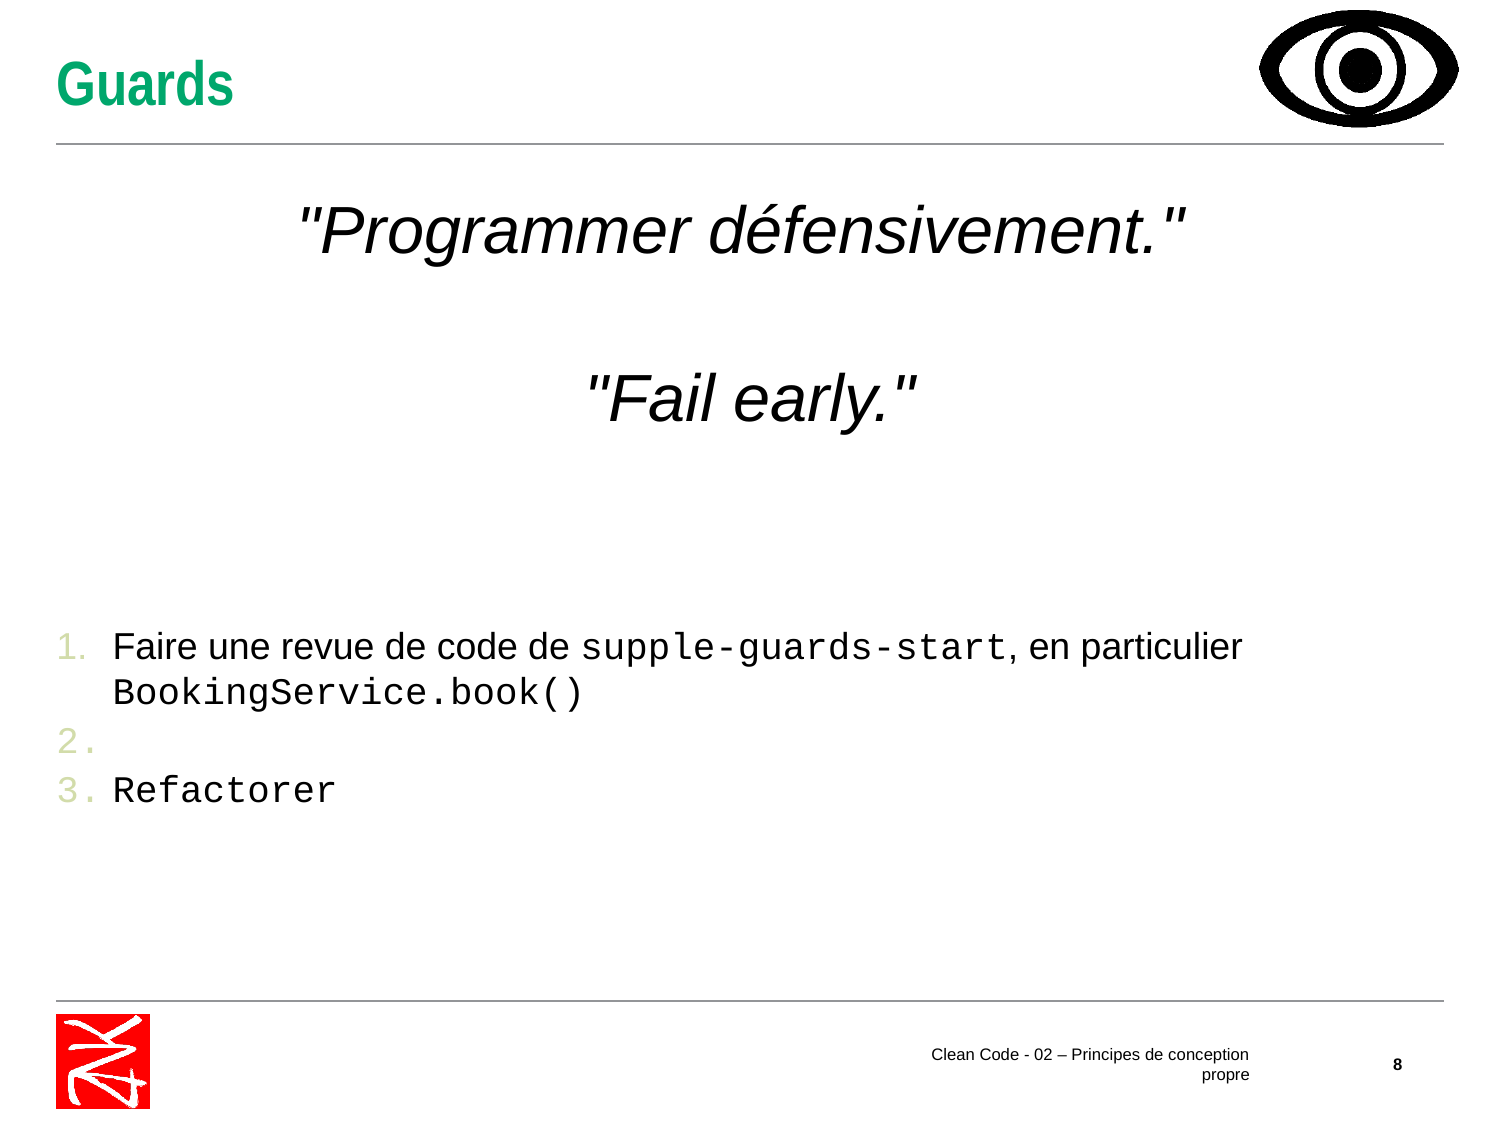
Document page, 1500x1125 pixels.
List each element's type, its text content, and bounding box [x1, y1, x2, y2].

slide_number <number> [1372, 1049, 1403, 1079]
picture [1247, 0, 1473, 193]
picture [55, 1014, 151, 1109]
title Guards [56, 18, 1247, 142]
list "Programmer défensivement." "Fail early." Faire une revue de code de supple-guards-start, en particulier BookingService.book() Refactorer [56, 186, 1444, 972]
footer Clean Code - 02 – Principes de conception propre [919, 1049, 1250, 1079]
